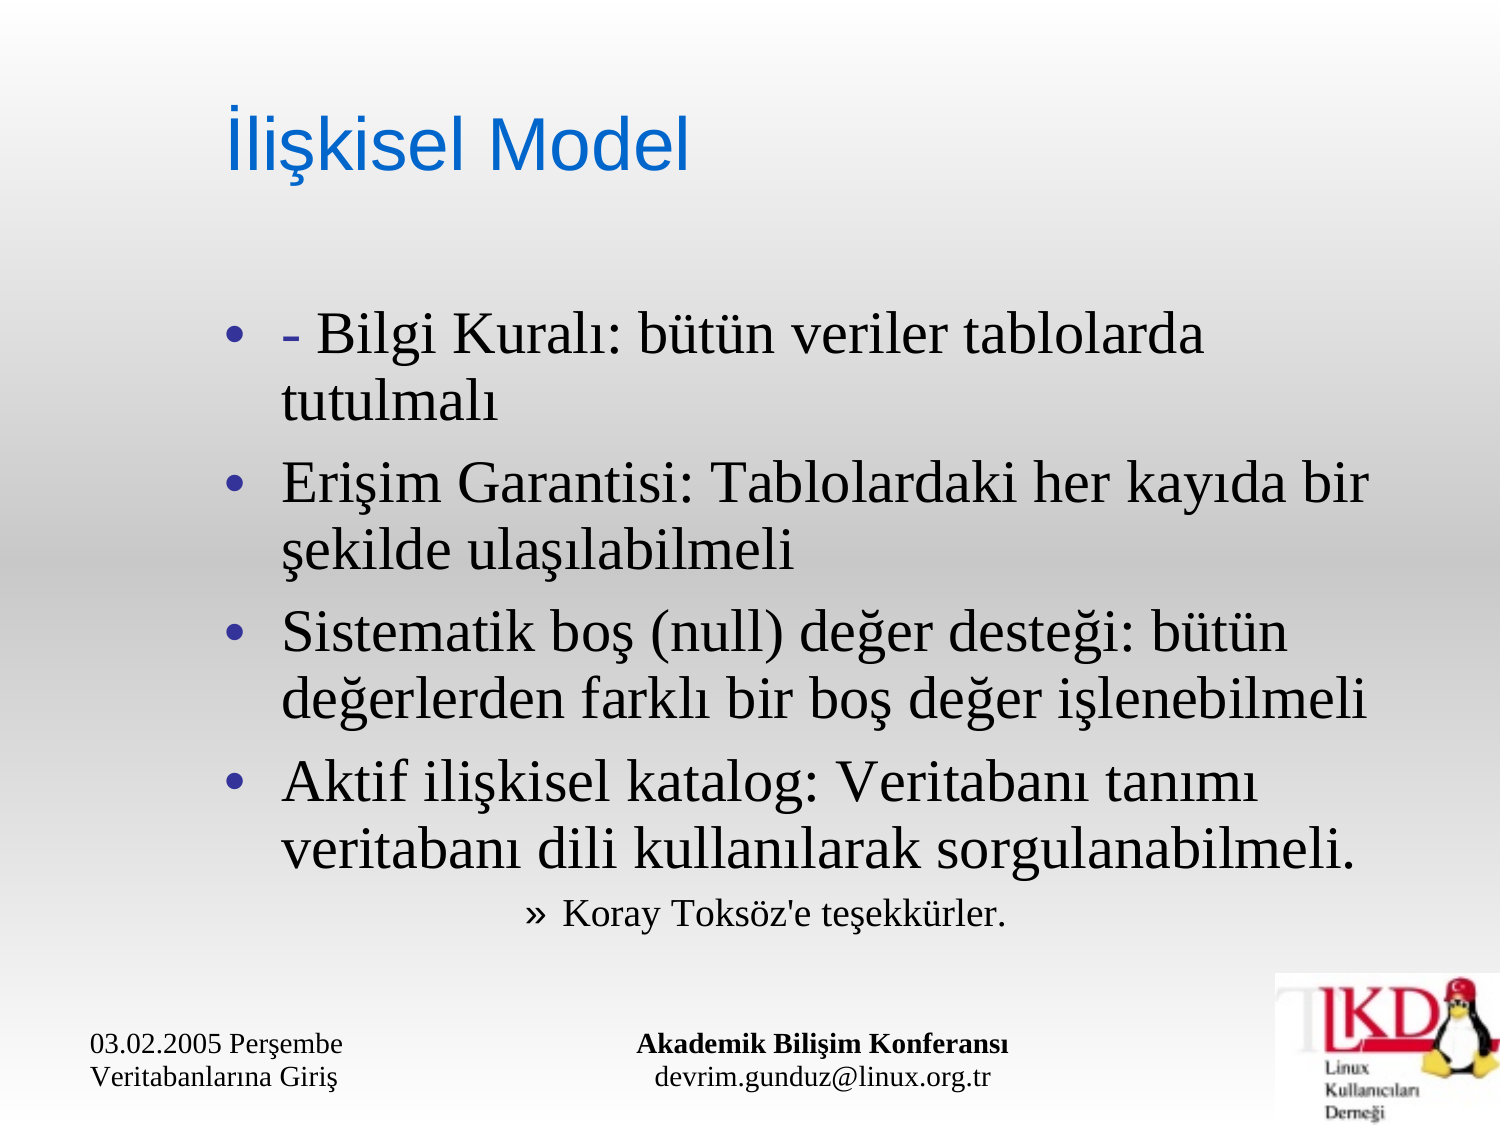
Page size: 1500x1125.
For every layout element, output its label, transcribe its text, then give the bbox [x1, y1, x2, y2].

list - Bilgi Kuralı: bütün veriler tablolarda tutulmalı Erişim Garantisi: Tablolardaki her kayıda bir şekilde ulaşılabilmeli Sistematik boş (null) değer desteği: bütün değerlerden farklı bir boş değer işlenebilmeli Aktif ilişkisel katalog: Veritabanı tanımı veritabanı dili kullanılarak sorgulanabilmeli. Koray Toksöz'e teşekkürler. [224, 299, 1425, 975]
title İlişkisel Model [224, 49, 1425, 238]
picture [1275, 973, 1500, 1125]
